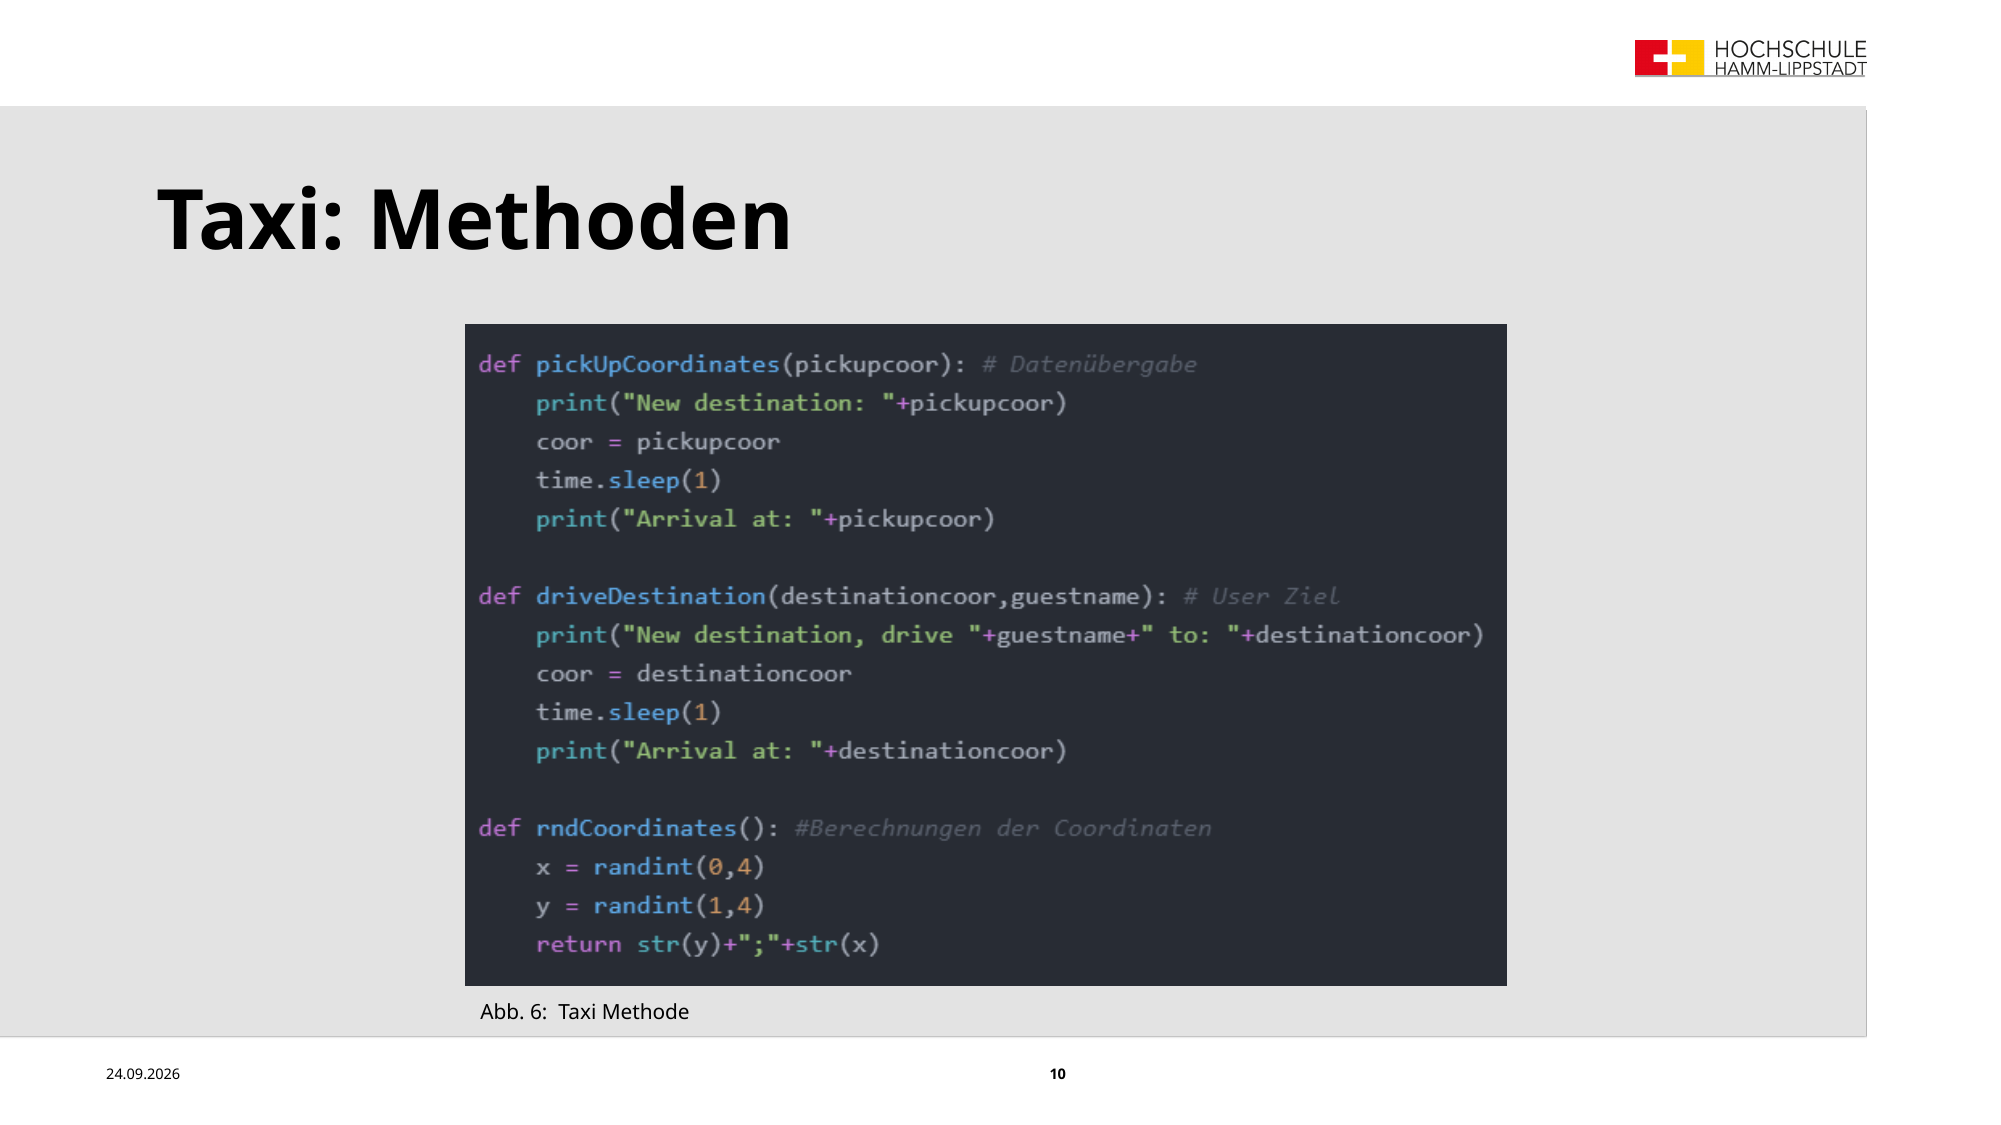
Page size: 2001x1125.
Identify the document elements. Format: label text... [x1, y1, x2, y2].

text_box [1049, 1065, 1400, 1084]
title Taxi: Methoden [141, 122, 1821, 310]
text_box 11.07.2021 [106, 1065, 457, 1084]
picture [465, 324, 1507, 986]
text_box Abb. 6: Taxi Methode [465, 991, 701, 1032]
